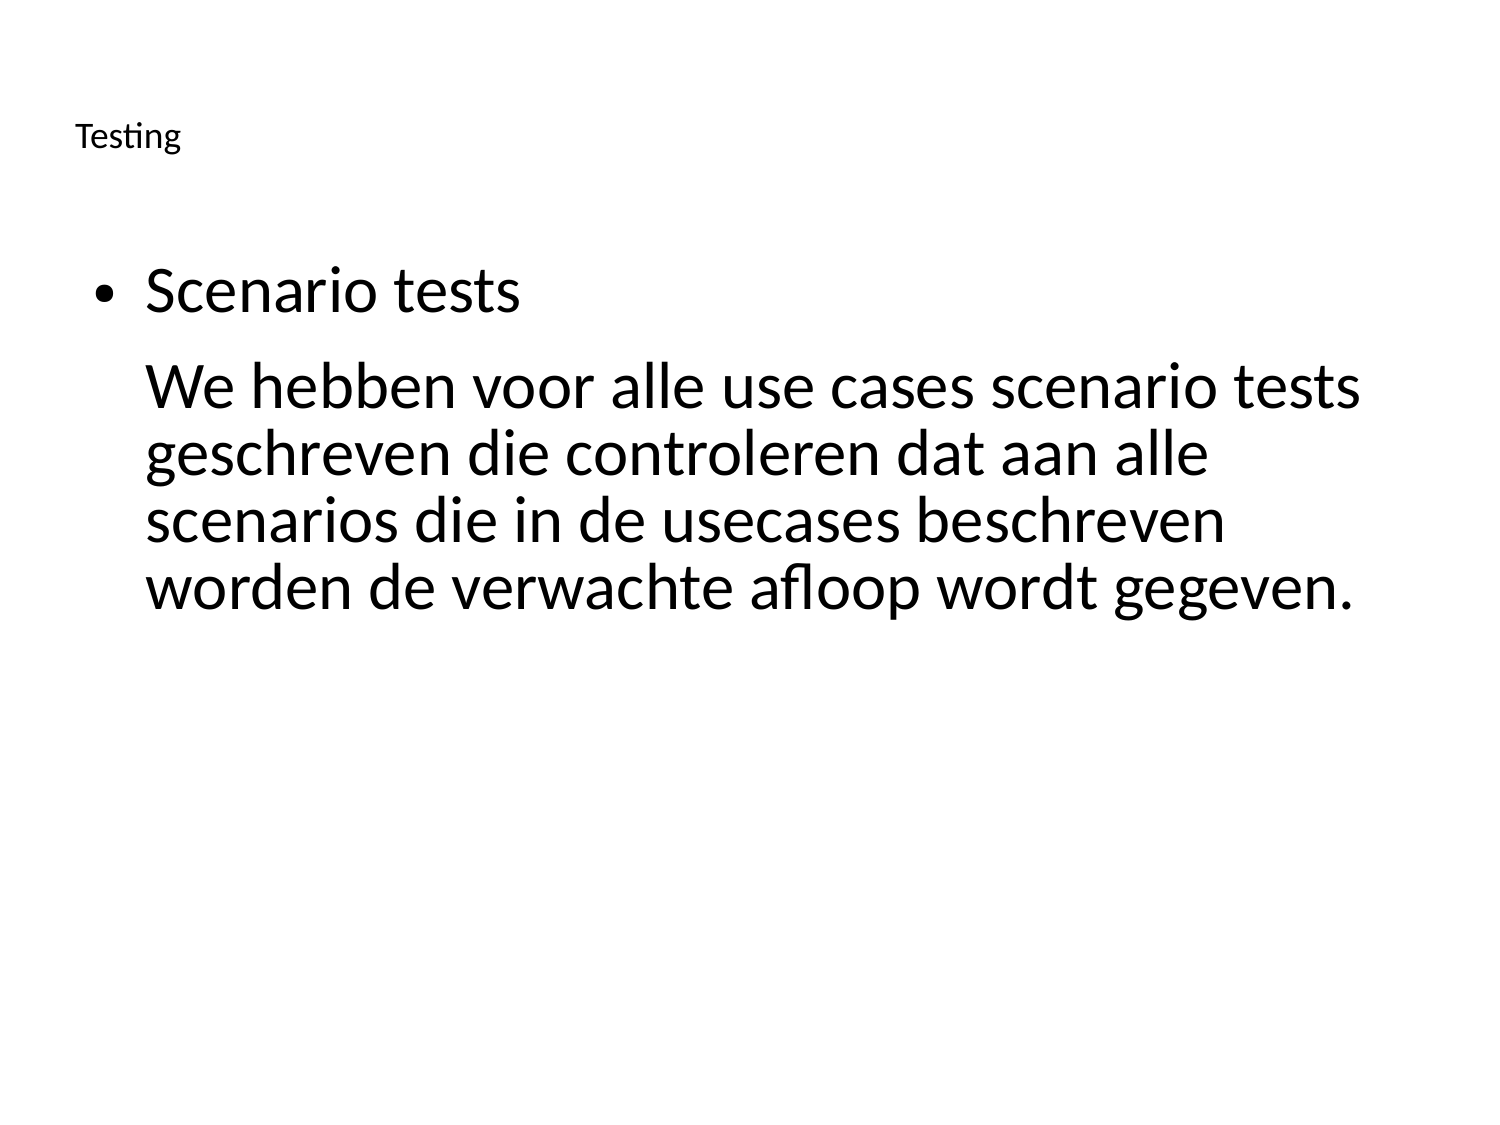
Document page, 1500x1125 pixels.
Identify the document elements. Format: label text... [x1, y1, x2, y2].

title Testing [75, 45, 1425, 233]
list Scenario tests We hebben voor alle use cases scenario tests geschreven die controleren dat aan alle scenarios die in de usecases beschreven worden de verwachte afloop wordt gegeven. [75, 262, 1425, 1005]
